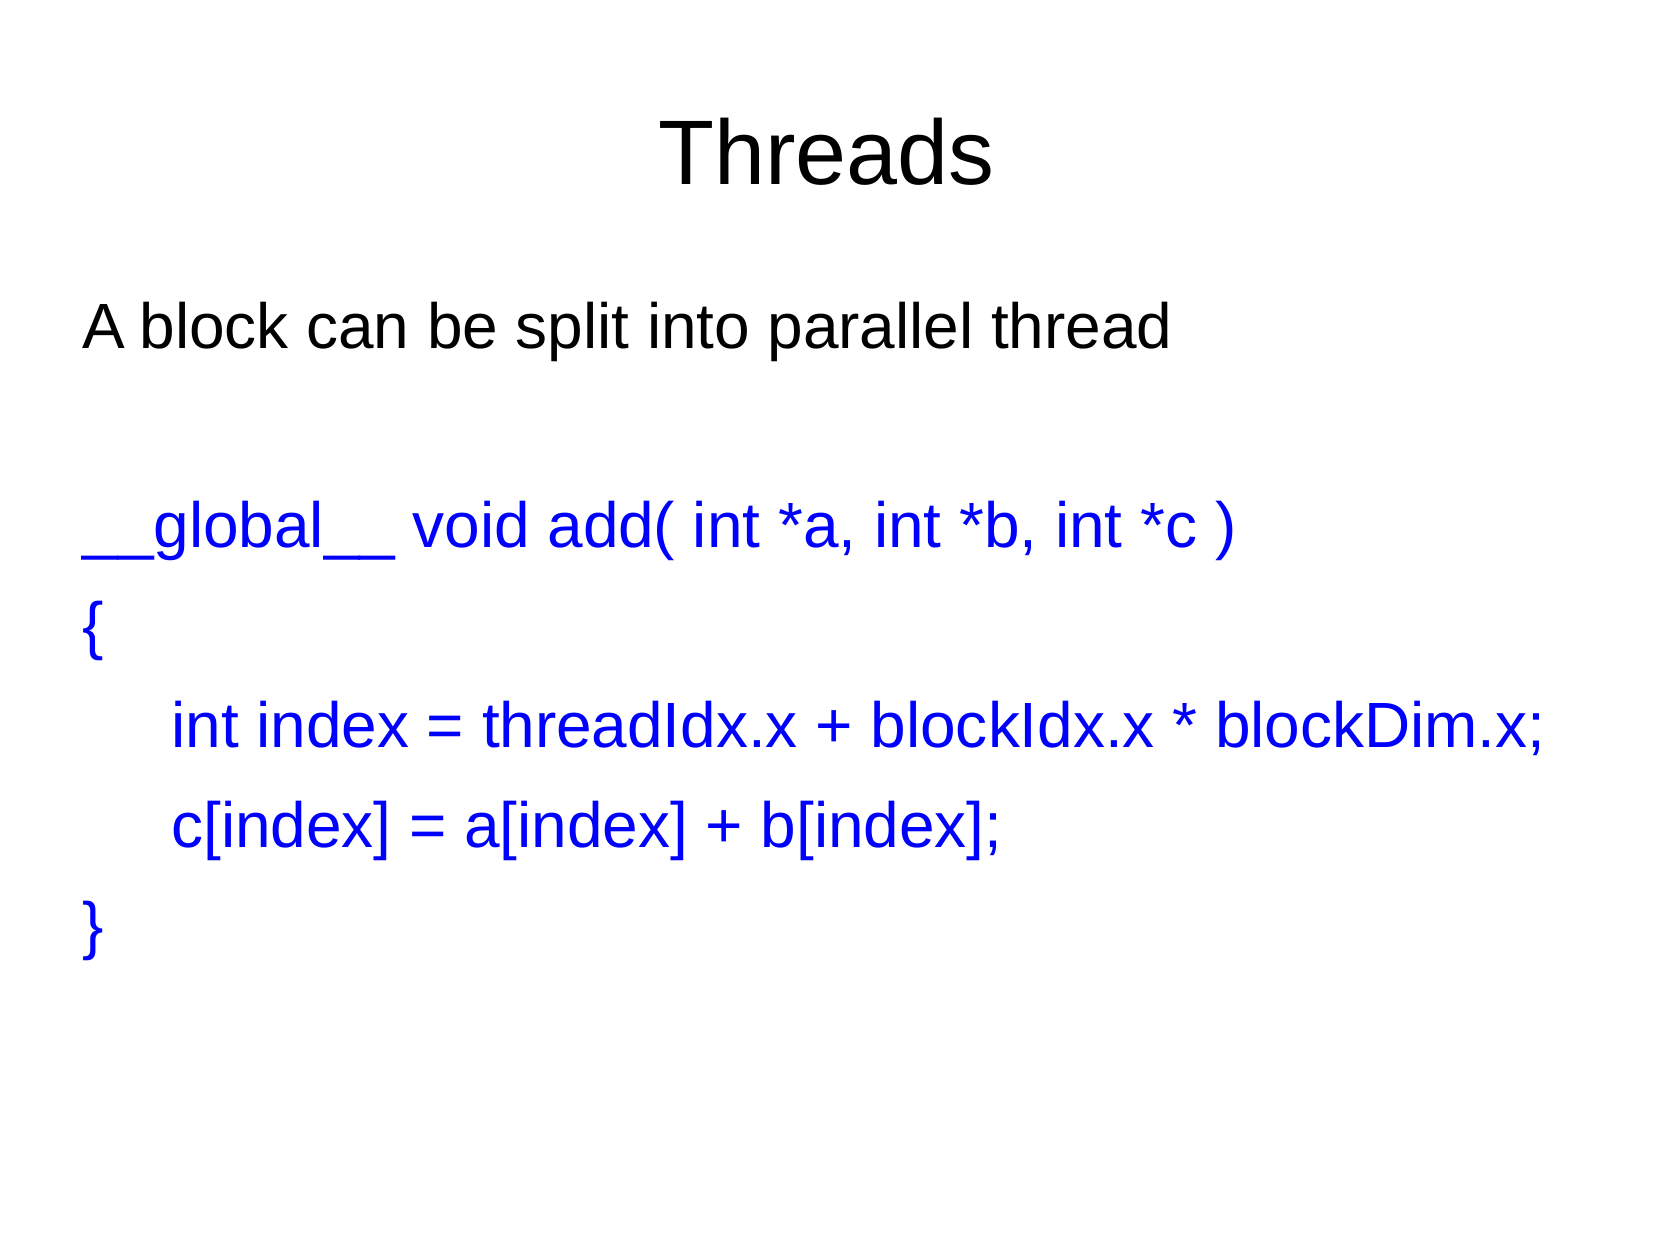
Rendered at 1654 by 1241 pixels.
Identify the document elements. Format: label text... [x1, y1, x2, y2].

list A block can be split into parallel thread __global__ void add( int *a, int *b, int *c ) { int index = threadIdx.x + blockIdx.x * blockDim.x; c[index] = a[index] + b[index]; } [82, 290, 1571, 1010]
title Threads [82, 49, 1571, 257]
